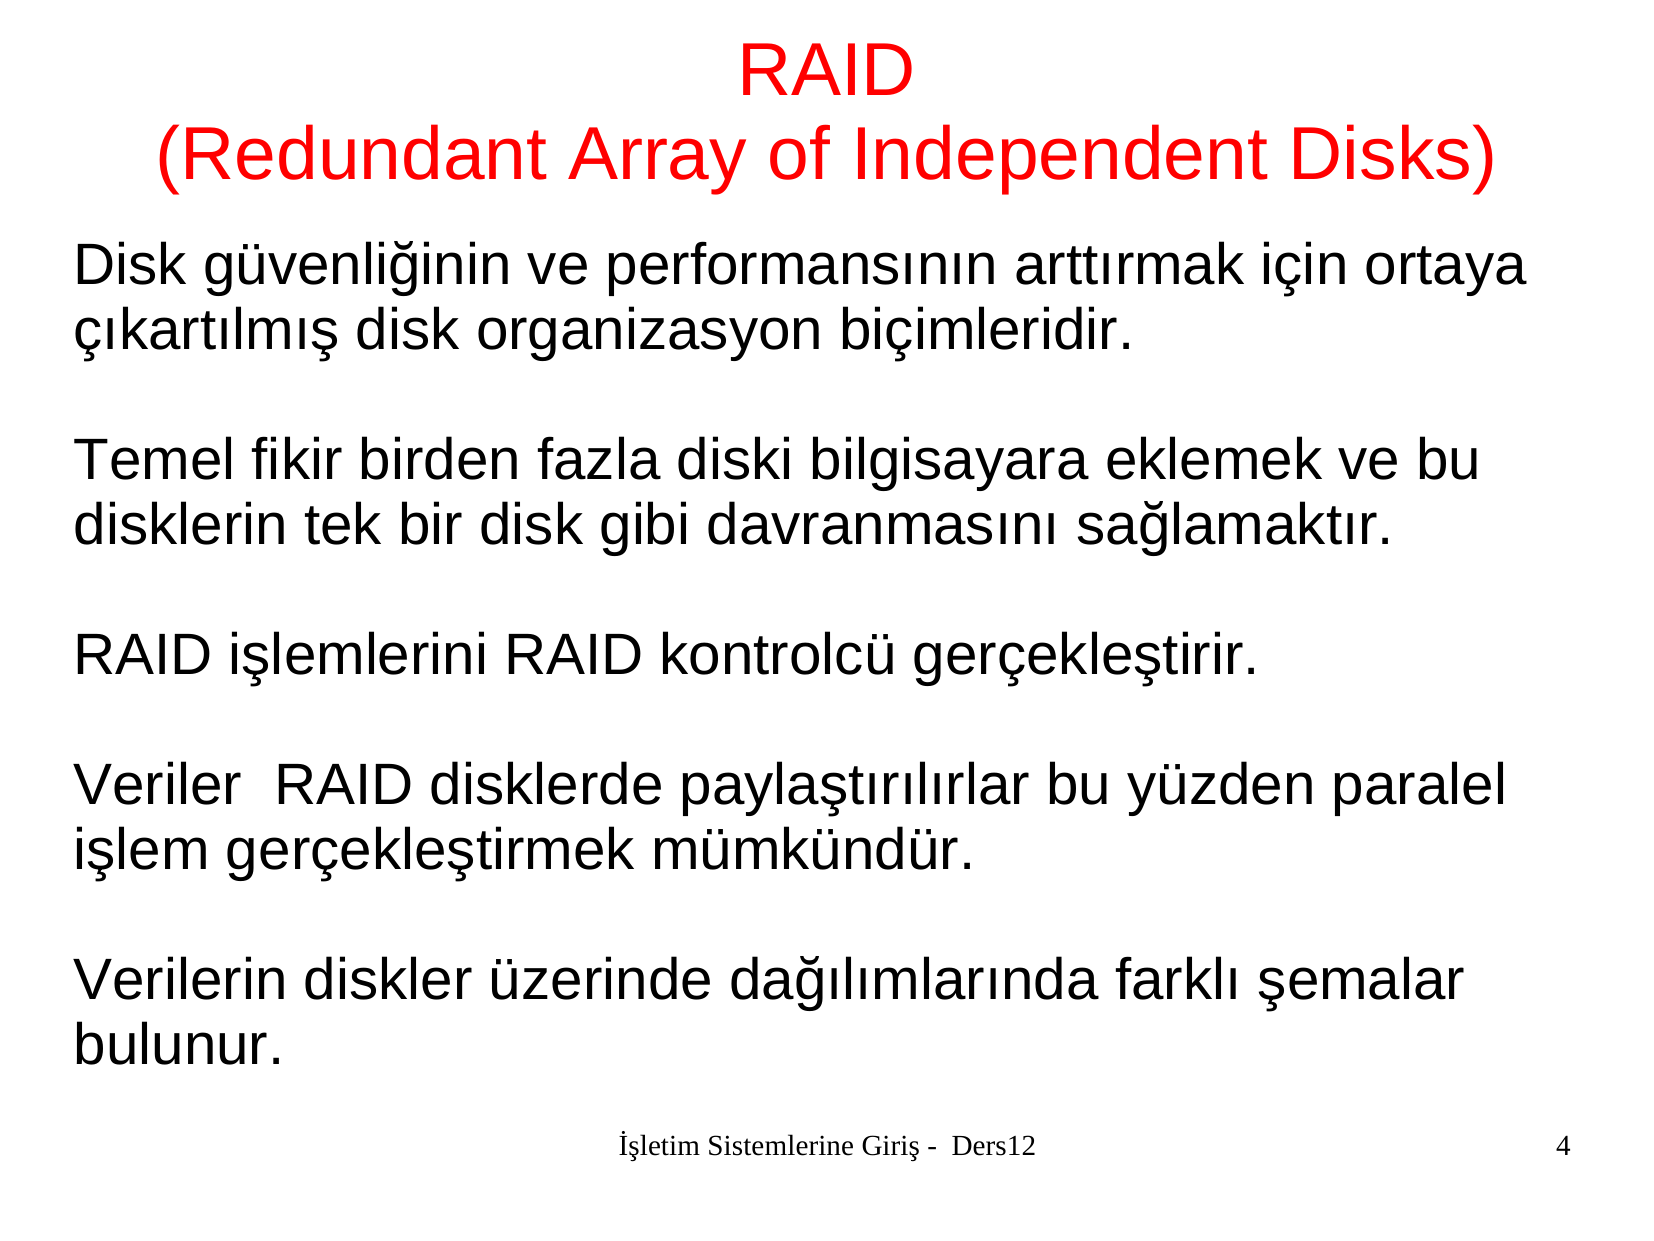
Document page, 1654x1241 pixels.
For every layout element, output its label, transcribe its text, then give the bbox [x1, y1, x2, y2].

text_box Disk güvenliğinin ve performansının arttırmak için ortaya çıkartılmış disk organizasyon biçimleridir. Temel fikir birden fazla diski bilgisayara eklemek ve bu disklerin tek bir disk gibi davranmasını sağlamaktır. RAID işlemlerini RAID kontrolcü gerçekleştirir. Veriler RAID disklerde paylaştırılırlar bu yüzden paralel işlem gerçekleştirmek mümkündür. Verilerin diskler üzerinde dağılımlarında farklı şemalar bulunur. [59, 224, 1595, 1082]
title RAID (Redundant Array of Independent Disks) [82, 15, 1571, 208]
